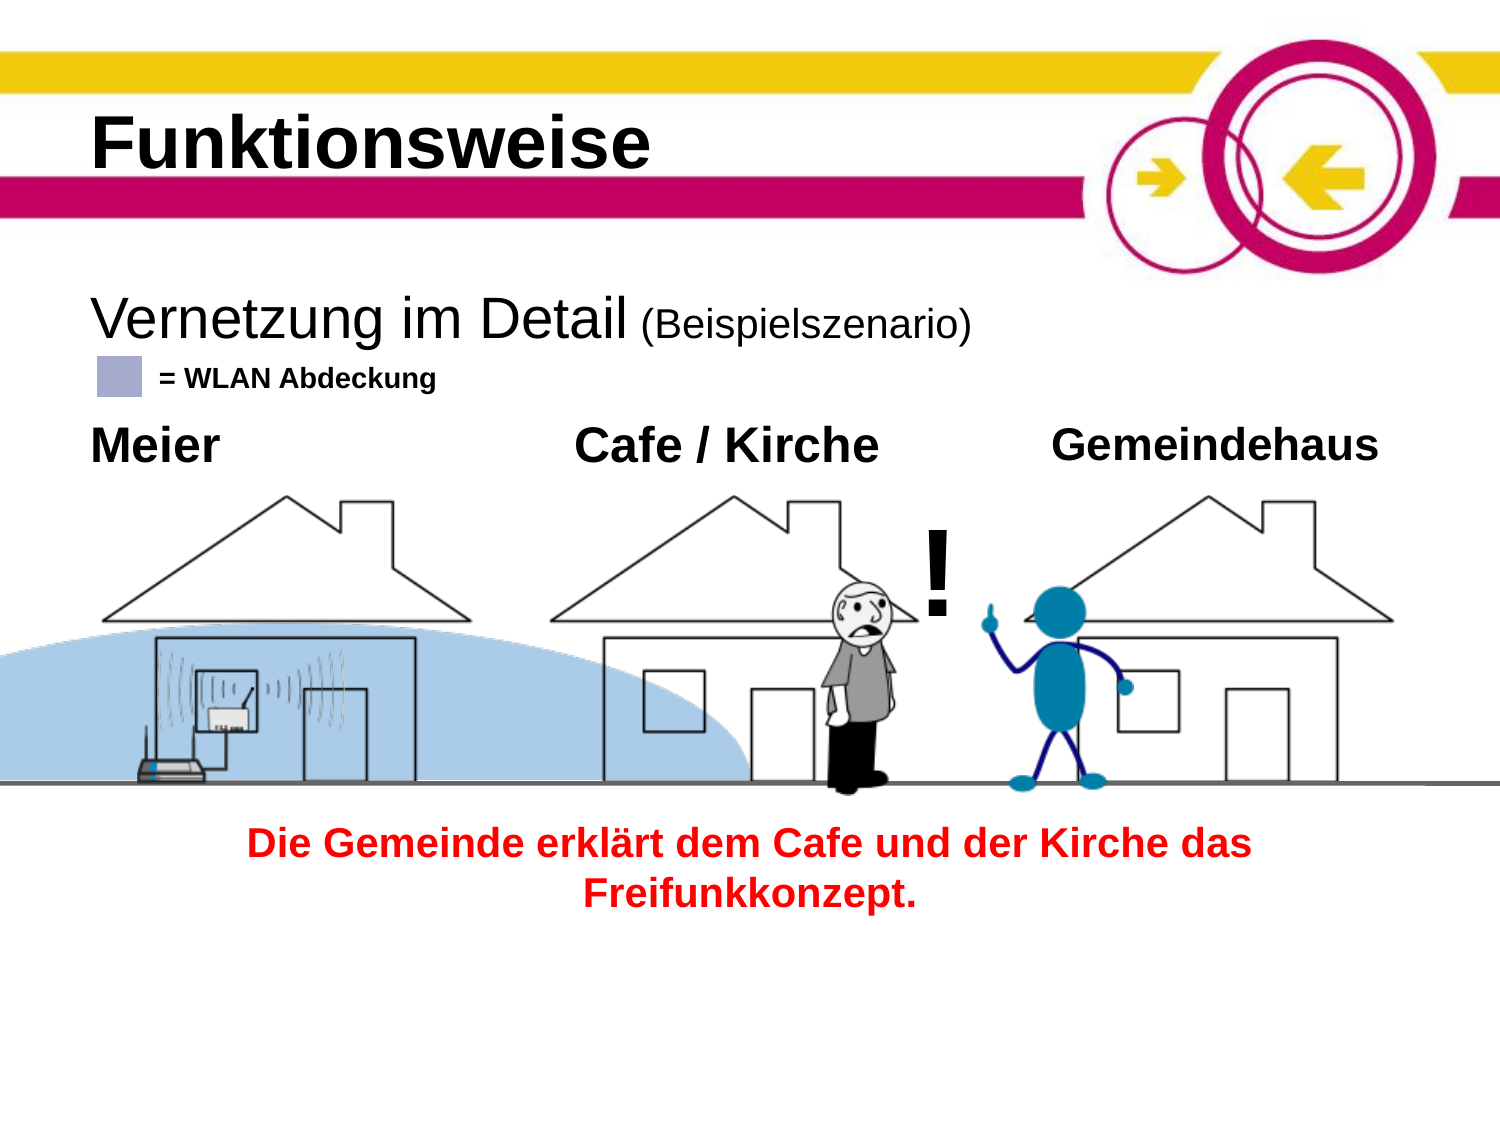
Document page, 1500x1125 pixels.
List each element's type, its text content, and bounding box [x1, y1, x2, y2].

text_box Funktionsweise [75, 11, 1425, 200]
text_box Cafe / Kirche [559, 397, 957, 485]
text_box ! [902, 476, 989, 581]
picture [0, 495, 1395, 796]
text_box [97, 356, 142, 397]
text_box Die Gemeinde erklärt dem Cafe und der Kirche das Freifunkkonzept. [75, 800, 1425, 913]
text_box Vernetzung im Detail (Beispielszenario) [75, 252, 1425, 365]
text_box Gemeindehaus [1036, 397, 1406, 485]
text_box = WLAN Abdeckung [144, 333, 636, 420]
text_box Meier [75, 397, 383, 485]
